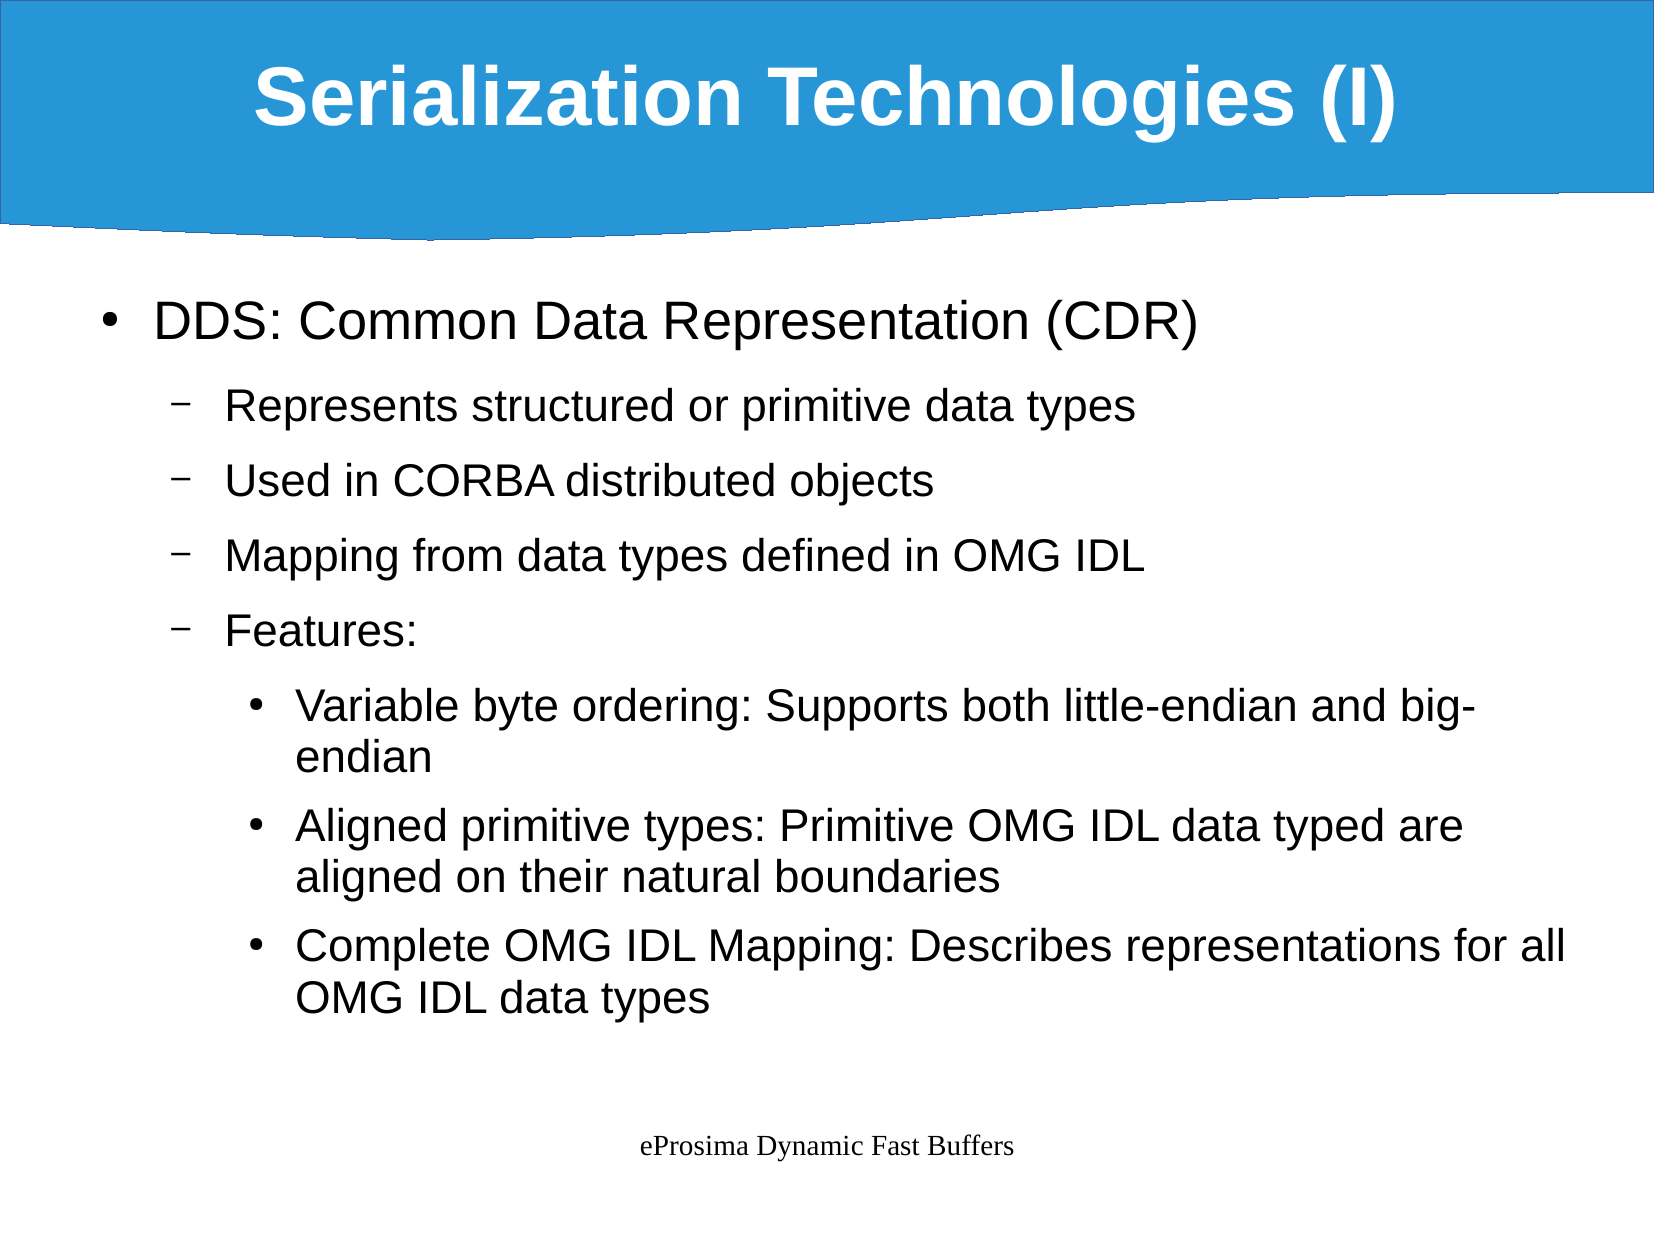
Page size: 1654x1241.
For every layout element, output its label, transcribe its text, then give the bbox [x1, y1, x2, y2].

list DDS: Common Data Representation (CDR) Represents structured or primitive data types Used in CORBA distributed objects Mapping from data types defined in OMG IDL Features: Variable byte ordering: Supports both little-endian and big-endian Aligned primitive types: Primitive OMG IDL data typed are aligned on their natural boundaries Complete OMG IDL Mapping: Describes representations for all OMG IDL data types [82, 290, 1571, 1141]
text_box Serialization Technologies (I) [0, 0, 1654, 241]
